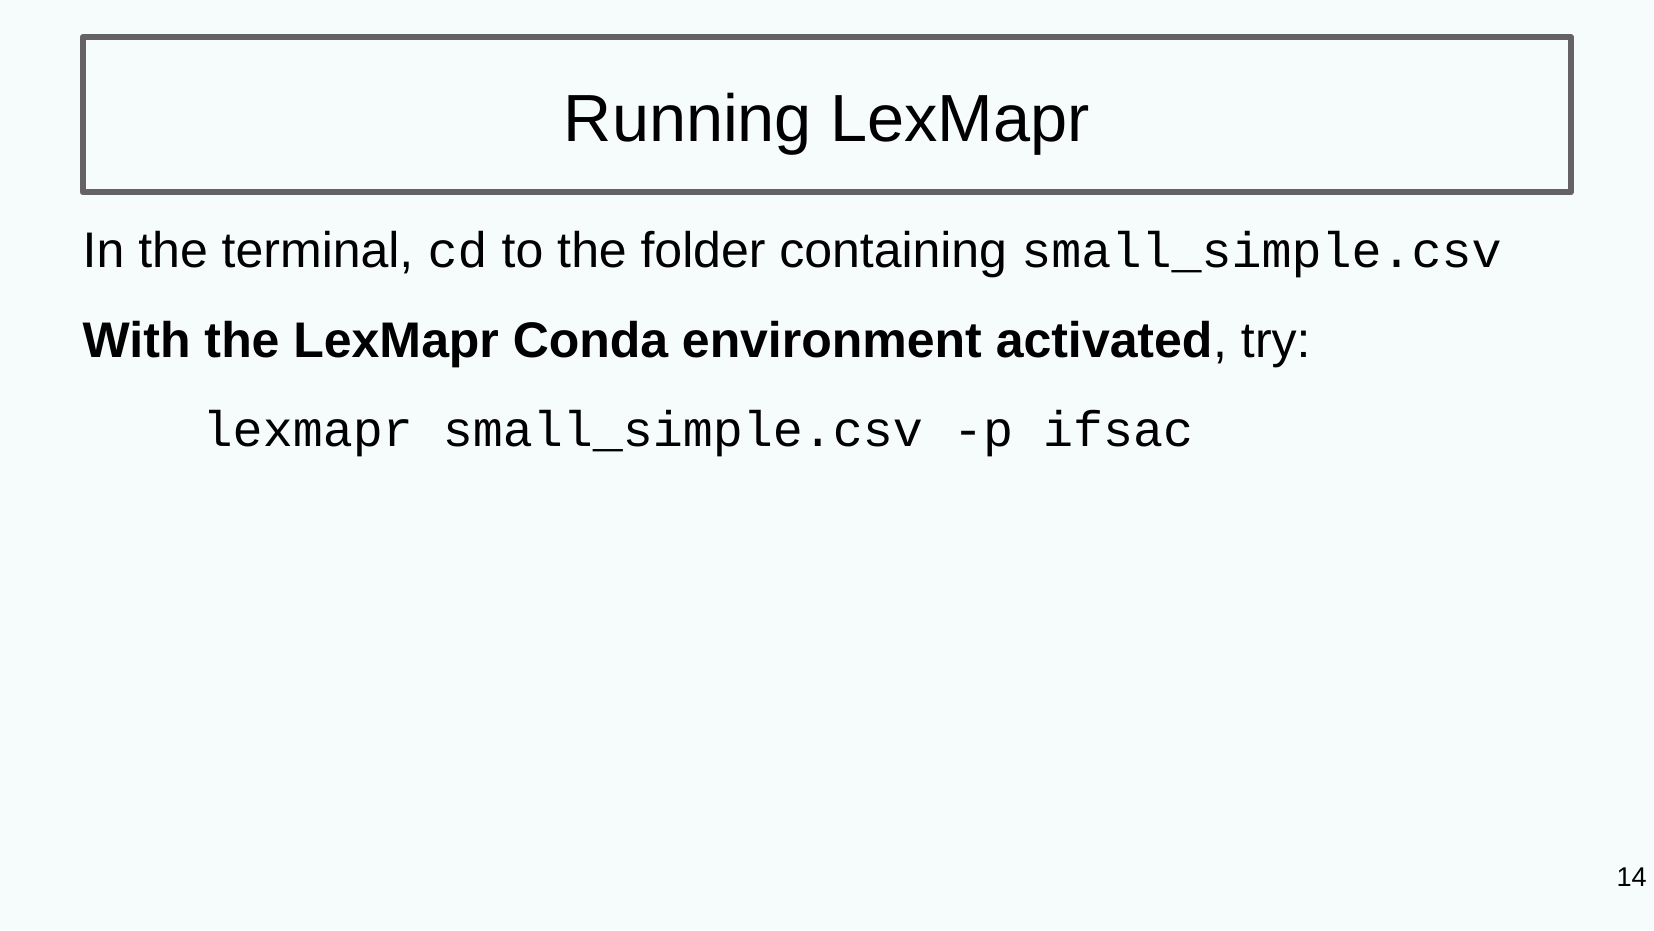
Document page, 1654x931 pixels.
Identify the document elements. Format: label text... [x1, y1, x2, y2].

text_box Running LexMapr [82, 37, 1571, 193]
text_box In the terminal, cd to the folder containing small_simple.csv With the LexMapr Conda environment activated, try: lexmapr small_simple.csv -p ifsac [82, 217, 1571, 757]
slide_number <number> [1547, 859, 1647, 931]
